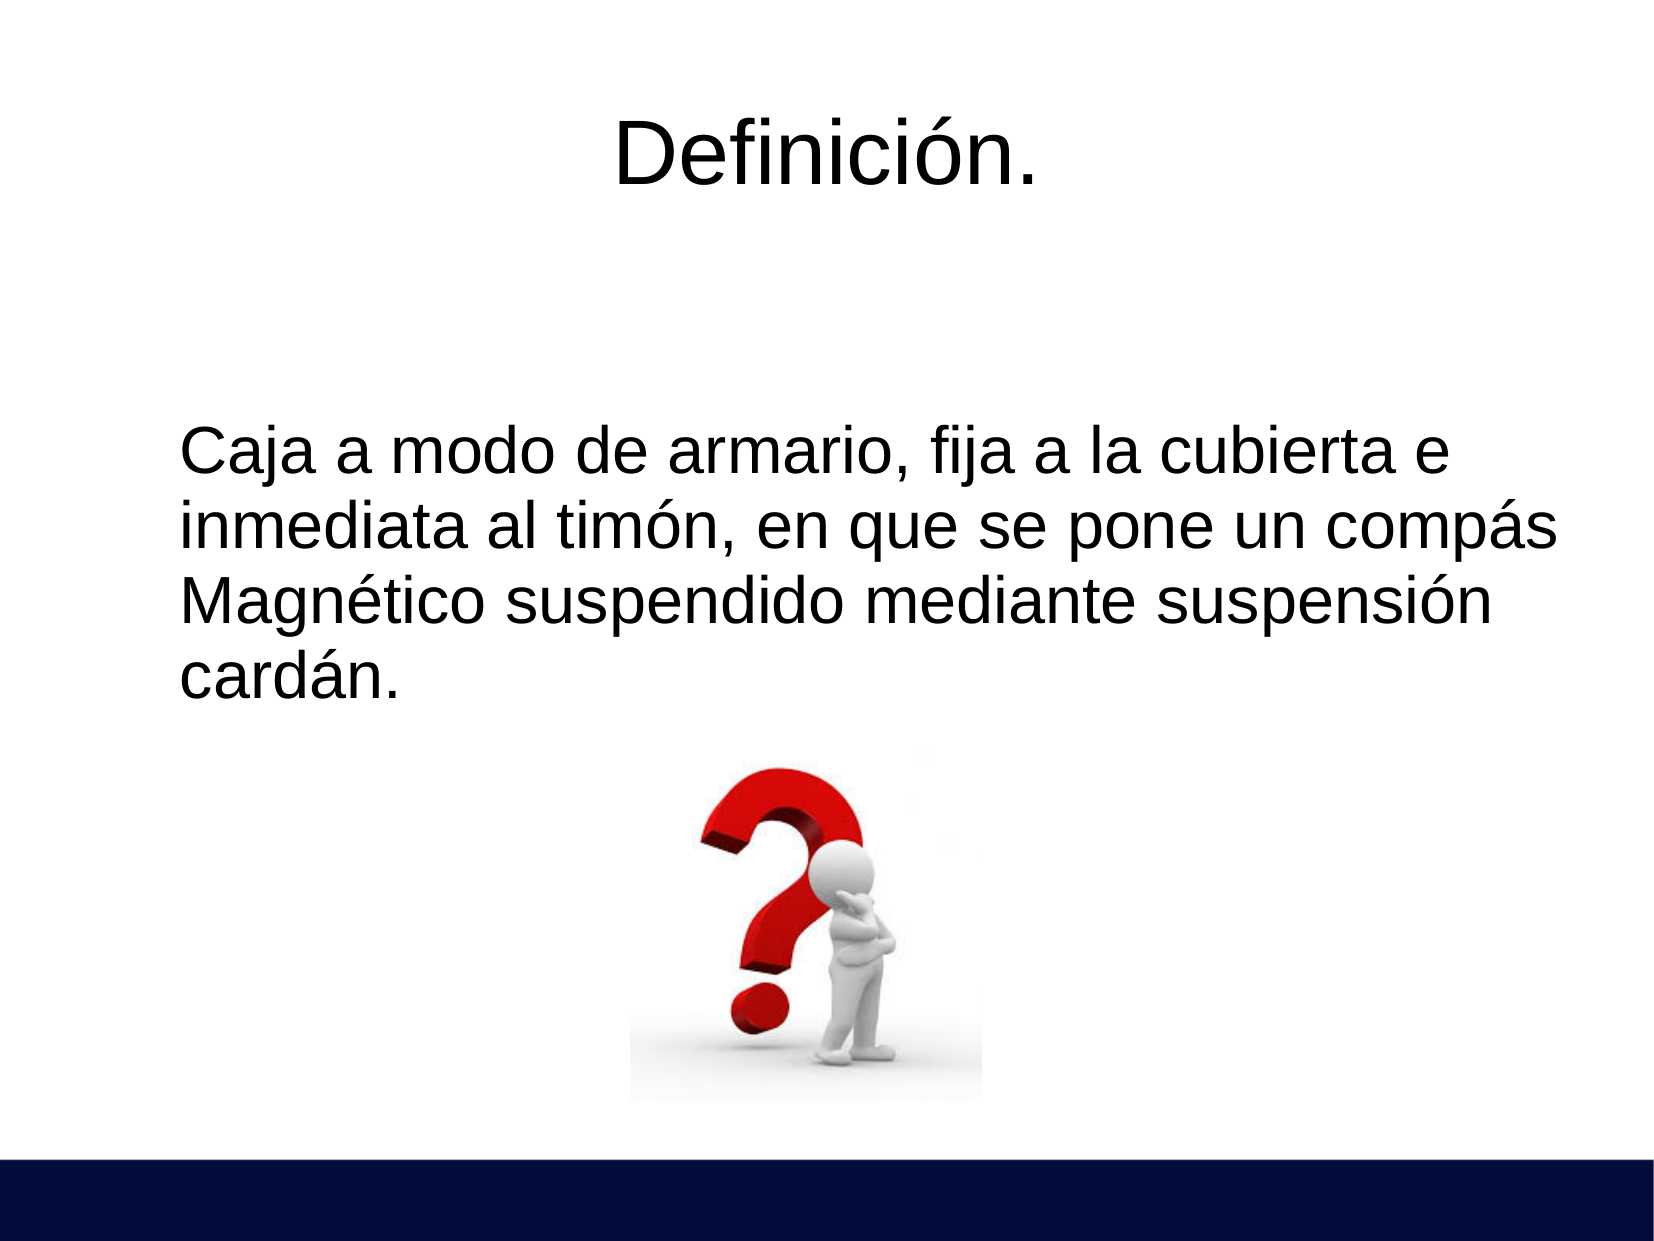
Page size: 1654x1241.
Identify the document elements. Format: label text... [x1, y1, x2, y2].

title Definición. [82, 49, 1571, 257]
text_box Caja a modo de armario, fija a la cubierta e inmediata al timón, en que se pone un compás Magnético suspendido mediante suspensión cardán. [165, 405, 1585, 720]
picture [0, 0, 1654, 1241]
